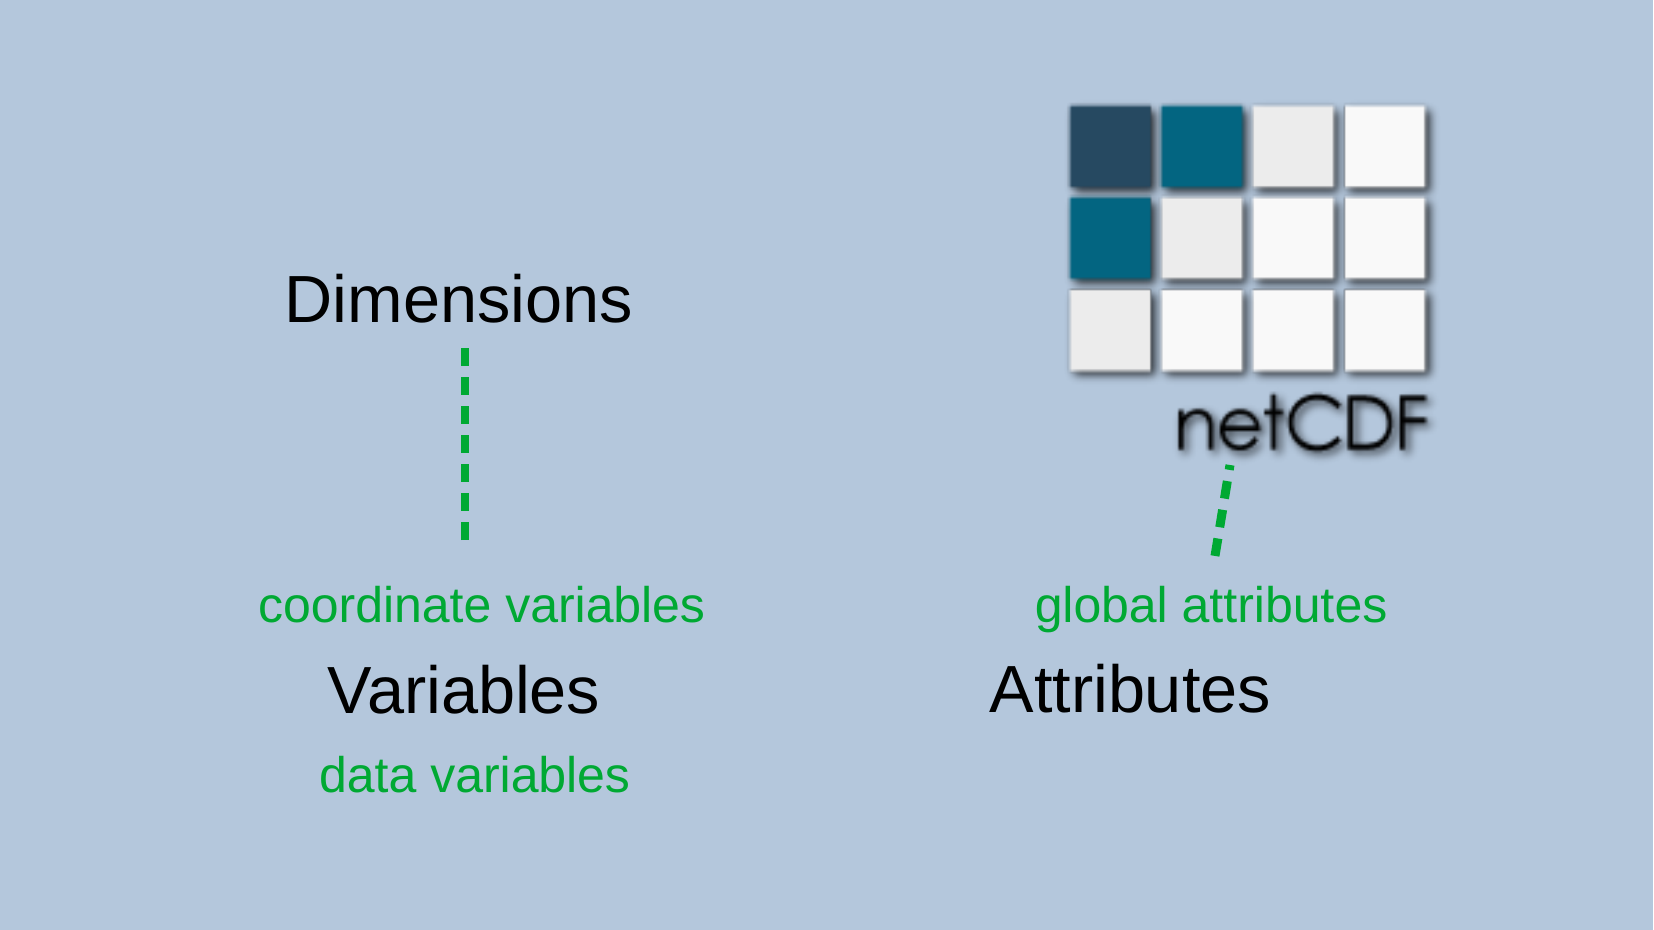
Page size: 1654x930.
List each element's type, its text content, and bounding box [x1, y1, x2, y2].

text_box Dimensions [270, 255, 648, 345]
text_box Variables [312, 645, 616, 736]
text_box Attributes [975, 645, 1287, 735]
text_box global attributes [1020, 570, 1403, 641]
picture [1041, 74, 1456, 490]
text_box data variables [304, 739, 646, 811]
text_box coordinate variables [243, 570, 721, 641]
